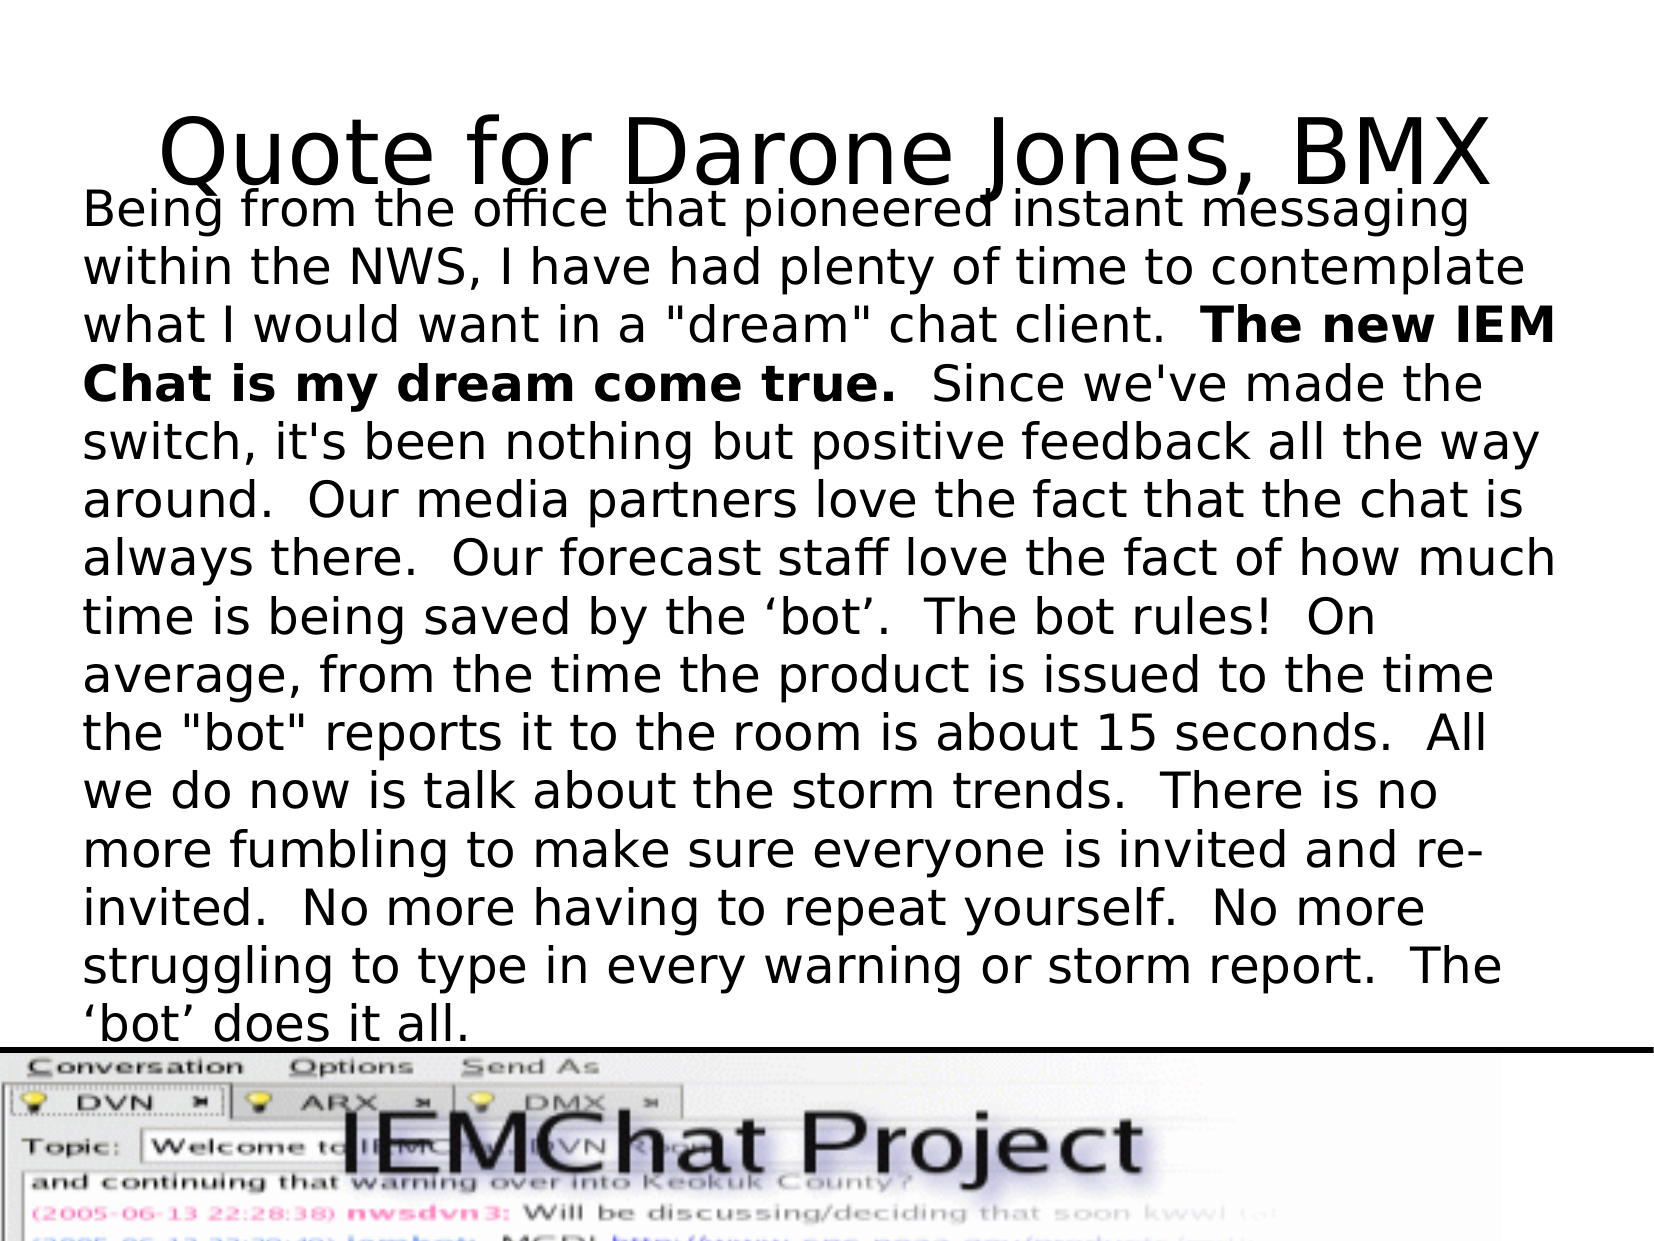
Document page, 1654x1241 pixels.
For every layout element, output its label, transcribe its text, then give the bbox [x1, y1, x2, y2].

subtitle Being from the office that pioneered instant messaging within the NWS, I have had plenty of time to contemplate what I would want in a "dream" chat client. The new IEM Chat is my dream come true. Since we've made the switch, it's been nothing but positive feedback all the way around. Our media partners love the fact that the chat is always there. Our forecast staff love the fact of how much time is being saved by the ‘bot’. The bot rules! On average, from the time the product is issued to the time the "bot" reports it to the room is about 15 seconds. All we do now is talk about the storm trends. There is no more fumbling to make sure everyone is invited and re-invited. No more having to repeat yourself. No more struggling to type in every warning or storm report. The ‘bot’ does it all. [82, 209, 1571, 1025]
picture [0, 1053, 1501, 1241]
title Quote for Darone Jones, BMX [82, 49, 1571, 209]
